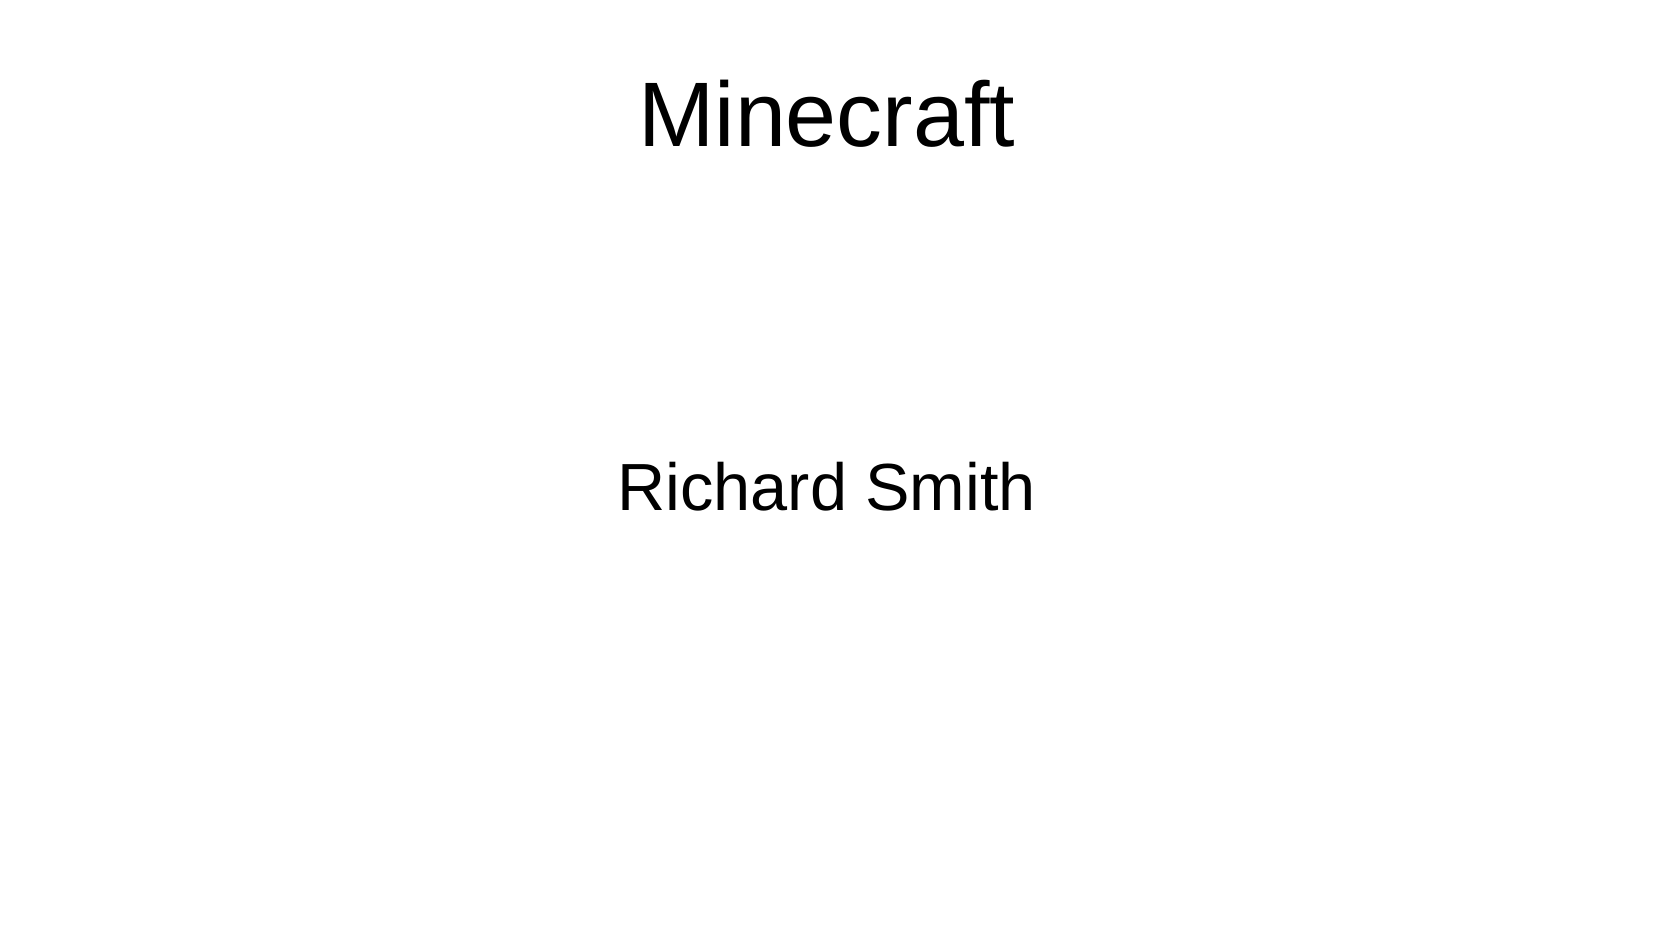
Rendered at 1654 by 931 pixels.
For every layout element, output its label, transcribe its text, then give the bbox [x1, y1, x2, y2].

title Minecraft [82, 37, 1571, 193]
subtitle Richard Smith [82, 217, 1571, 758]
